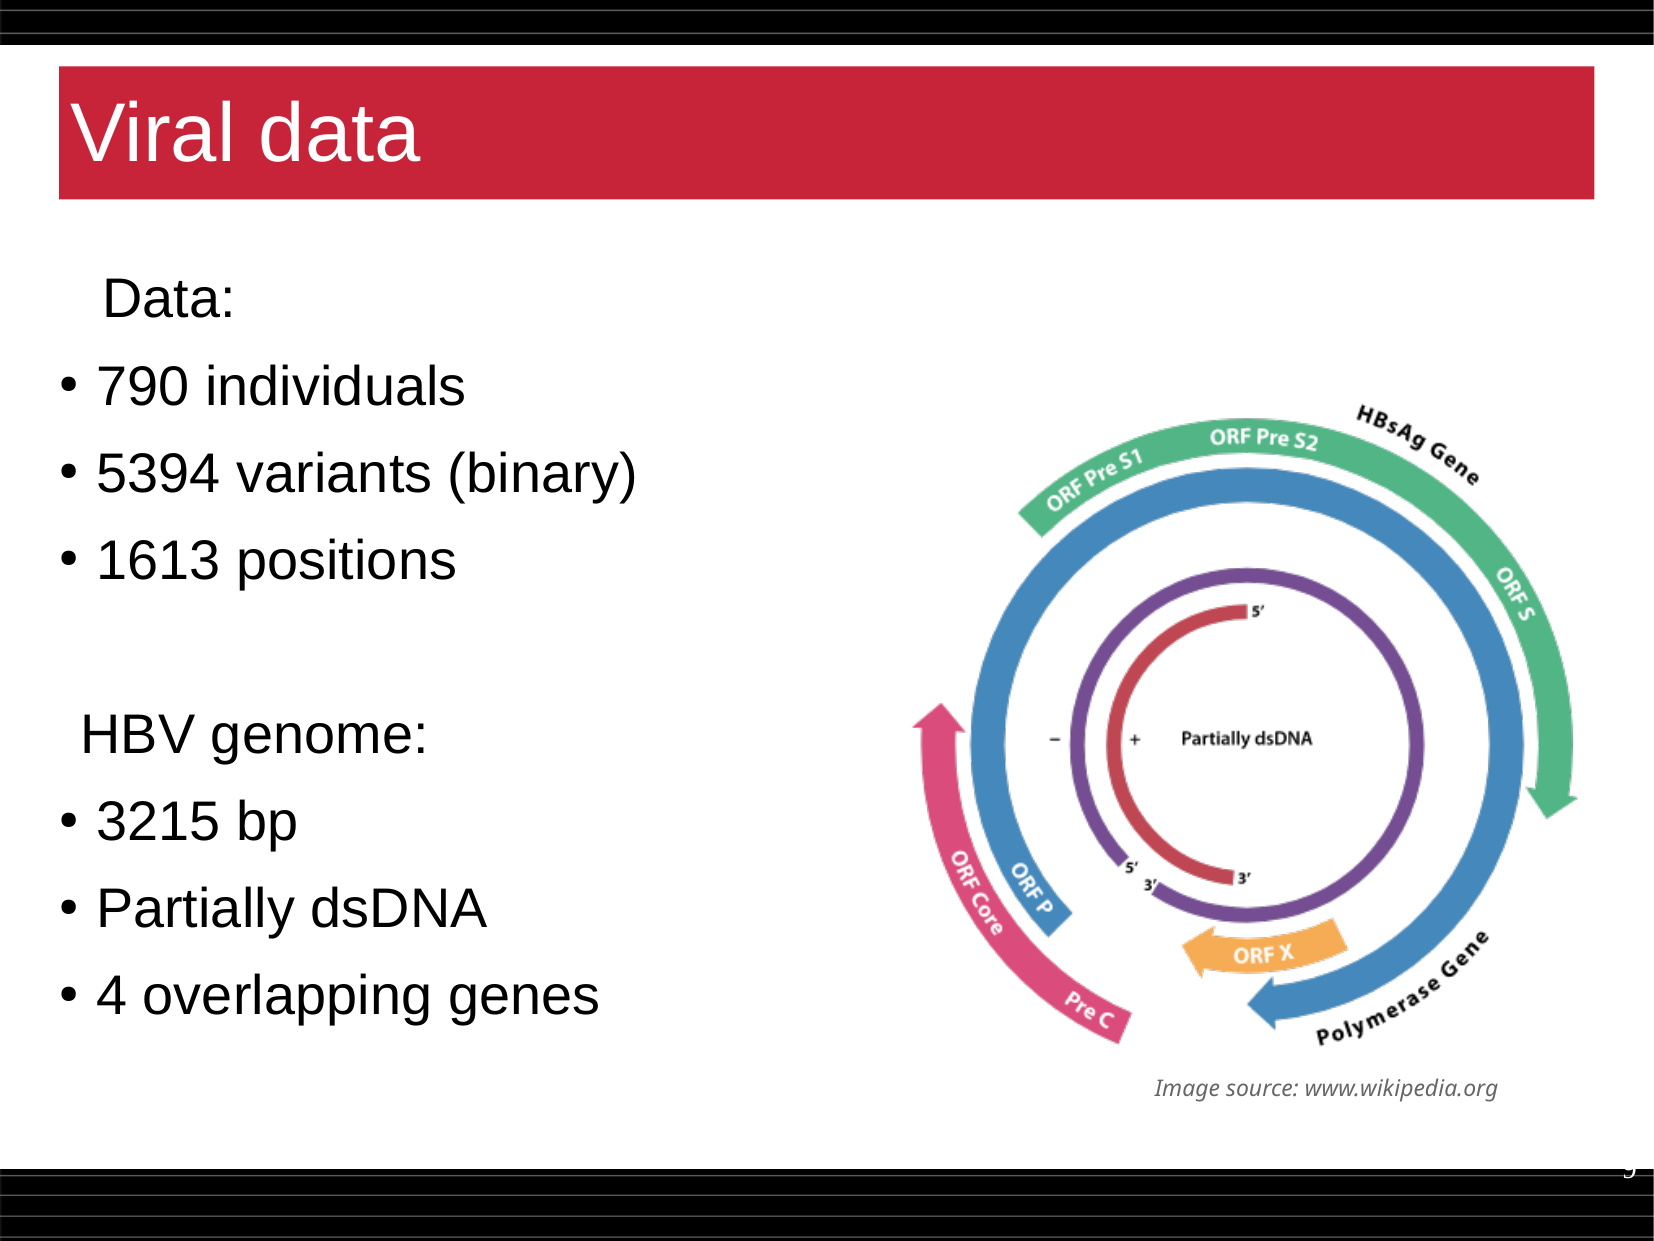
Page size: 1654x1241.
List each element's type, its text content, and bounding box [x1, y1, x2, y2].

list Data: 790 individuals 5394 variants (binary) 1613 positions HBV genome: 3215 bp Partially dsDNA 4 overlapping genes [59, 267, 1565, 1036]
text_box Image source: www.wikipedia.org [1140, 1065, 1654, 1103]
picture [0, 1169, 1654, 1241]
title Viral data [59, 66, 1595, 200]
picture [900, 388, 1591, 1073]
picture [0, 0, 1654, 45]
